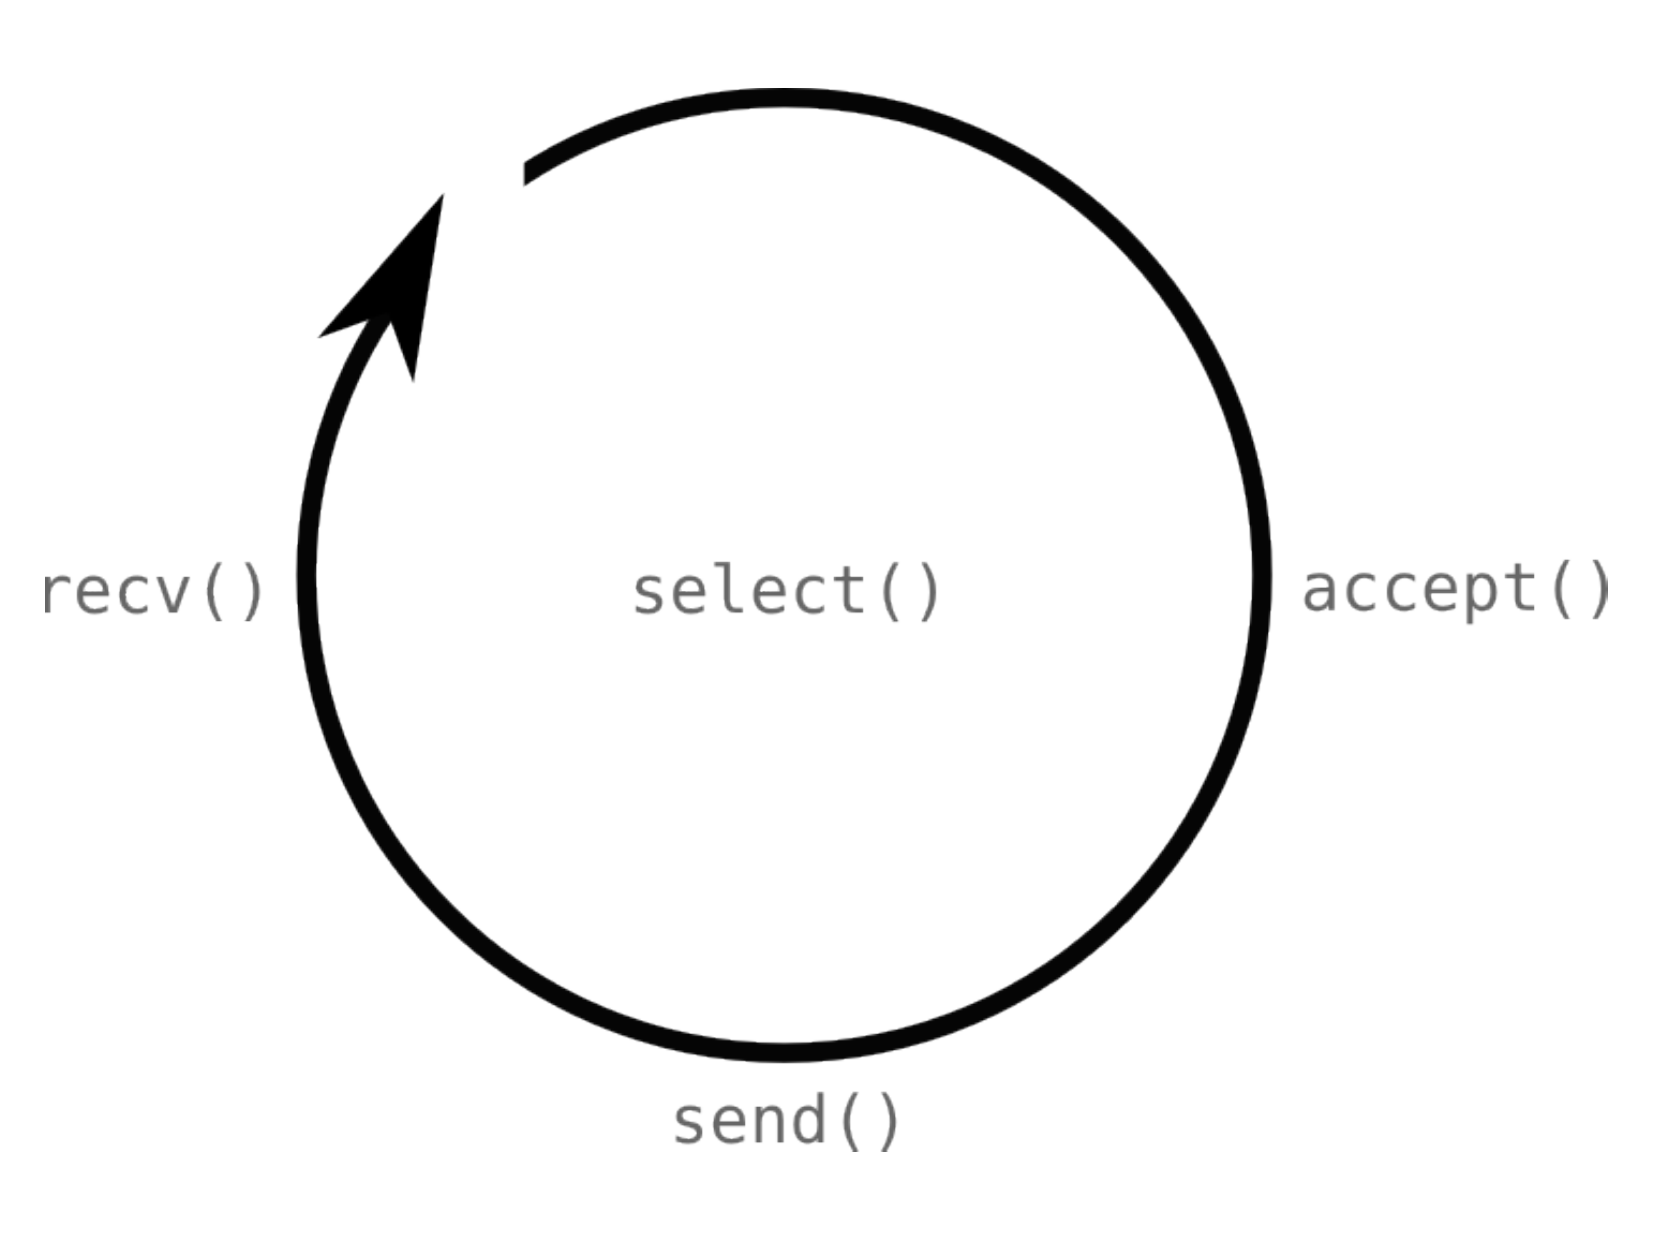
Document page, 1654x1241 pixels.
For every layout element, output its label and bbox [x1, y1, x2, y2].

picture [45, 88, 1608, 1152]
